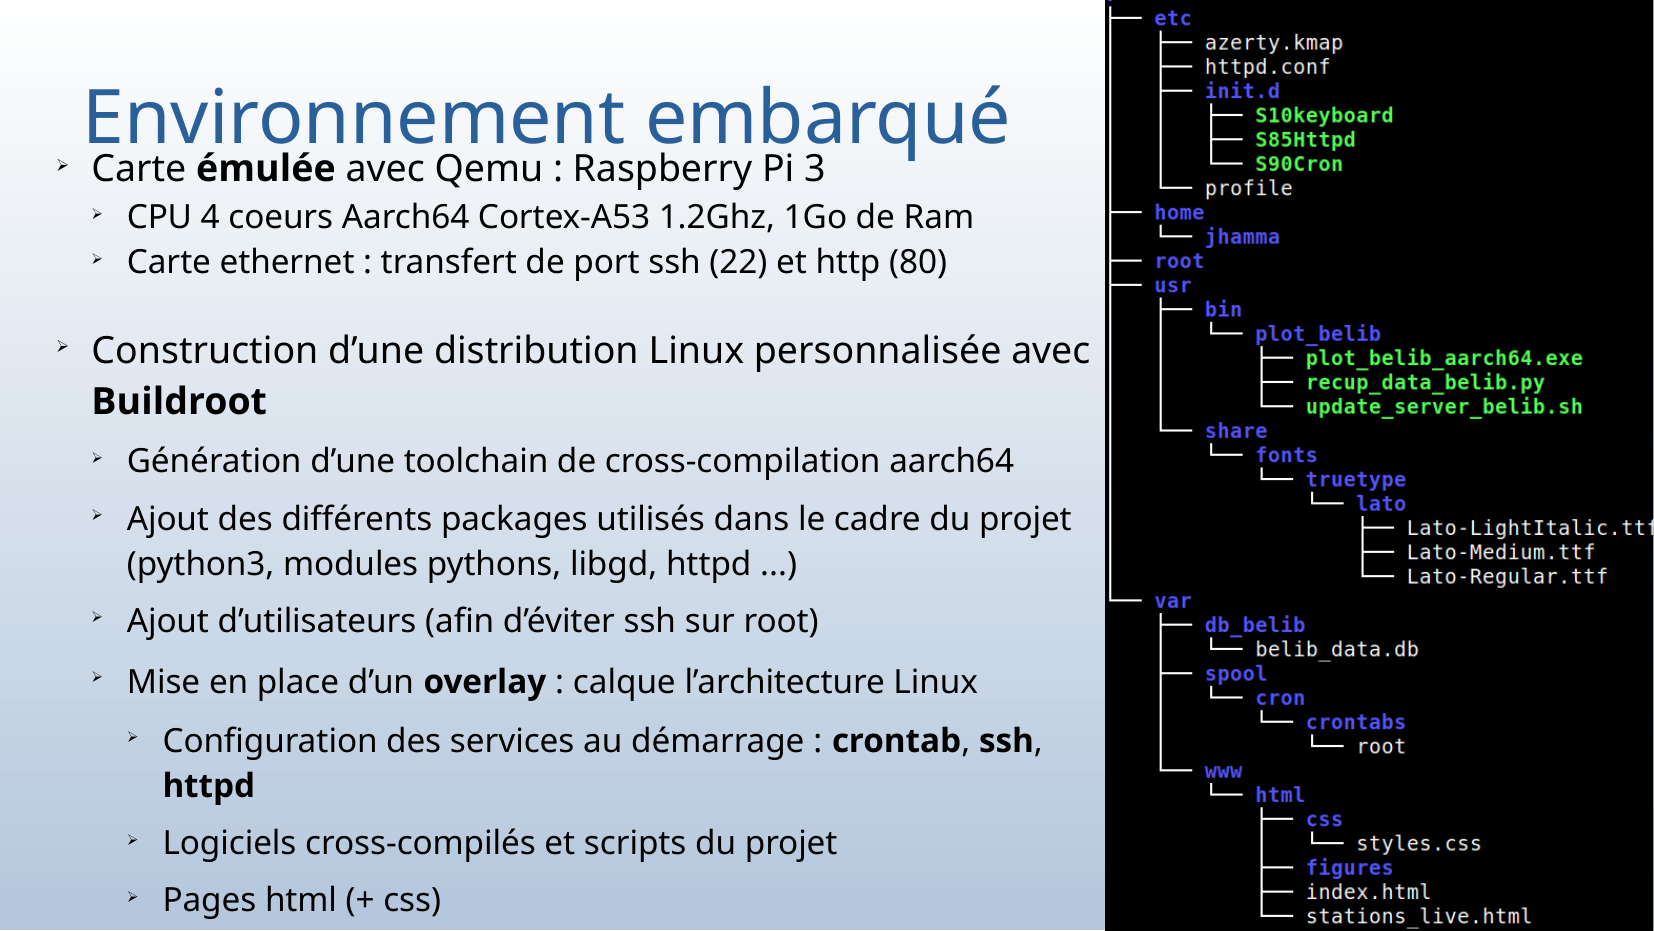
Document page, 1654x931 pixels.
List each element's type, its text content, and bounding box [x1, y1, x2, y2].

text_box Carte émulée avec Qemu : Raspberry Pi 3 CPU 4 coeurs Aarch64 Cortex-A53 1.2Ghz, 1Go de Ram Carte ethernet : transfert de port ssh (22) et http (80) Construction d’une distribution Linux personnalisée avec Buildroot Génération d’une toolchain de cross-compilation aarch64 Ajout des différents packages utilisés dans le cadre du projet (python3, modules pythons, libgd, httpd ...) Ajout d’utilisateurs (afin d’éviter ssh sur root) Mise en place d’un overlay : calque l’architecture Linux Configuration des services au démarrage : crontab, ssh, httpd Logiciels cross-compilés et scripts du projet Pages html (+ css) [41, 147, 1105, 916]
picture [1105, 0, 1654, 931]
title Environnement embarqué [82, 37, 1105, 147]
